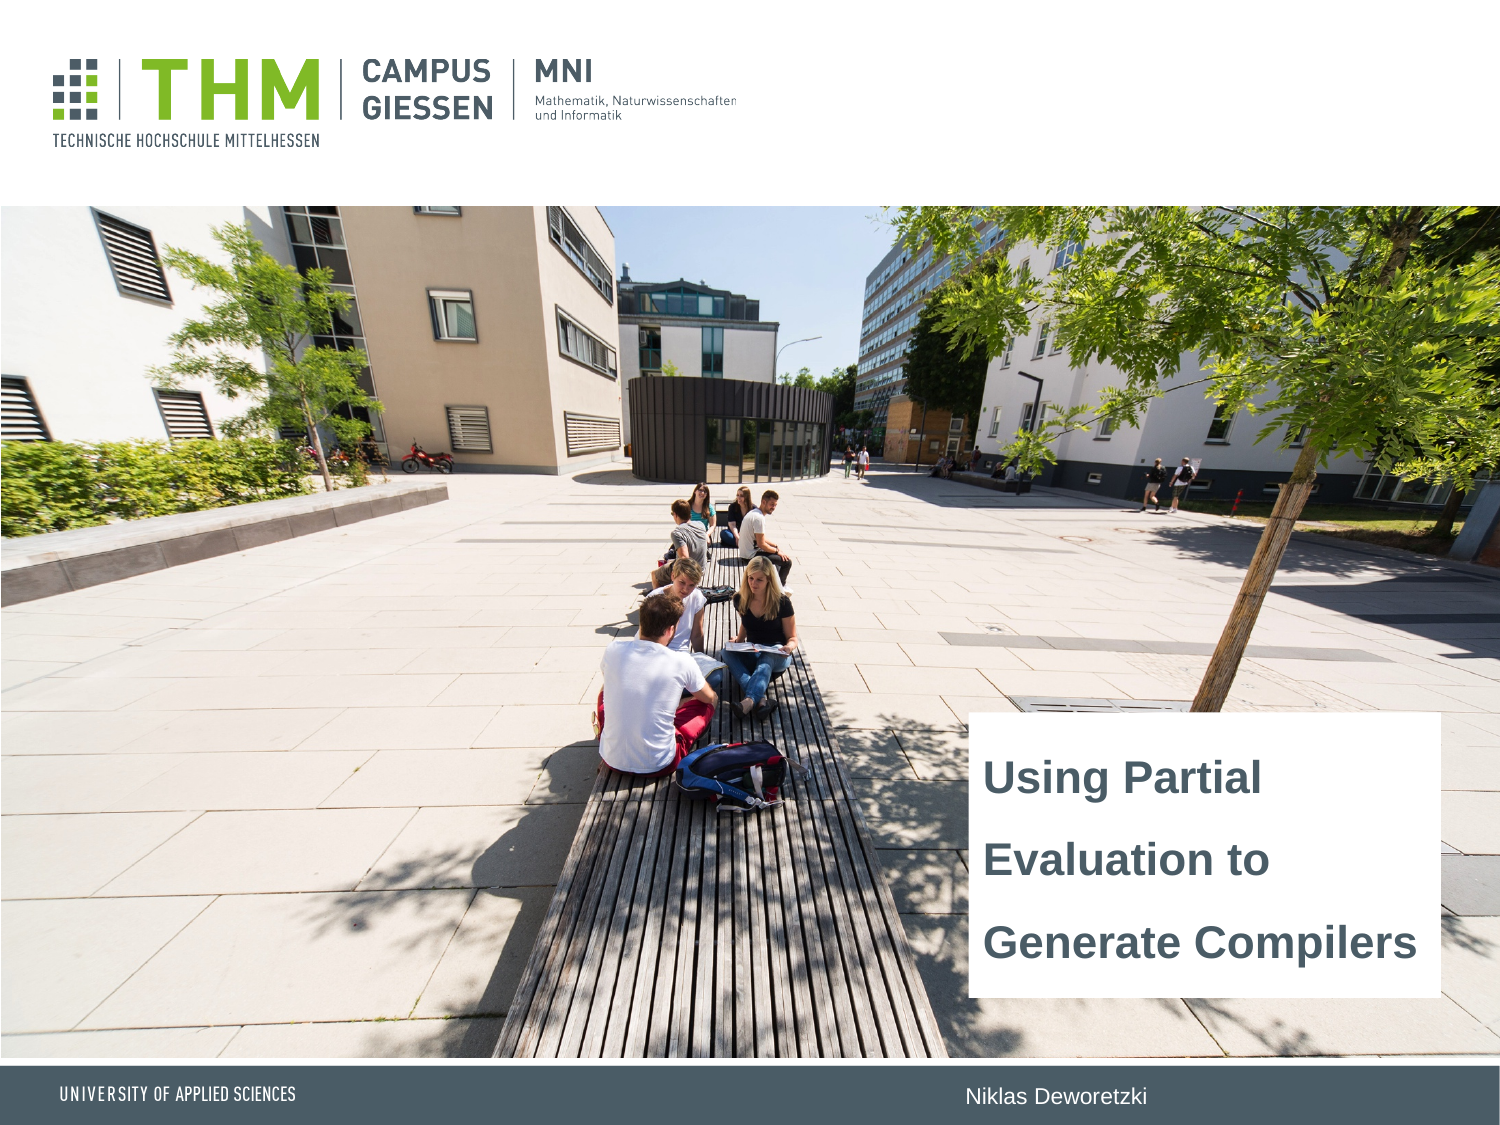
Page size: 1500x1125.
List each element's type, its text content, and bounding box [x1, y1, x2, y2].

picture [1, 206, 1500, 1058]
picture [59, 1083, 296, 1105]
picture [53, 59, 736, 147]
list Using Partial Evaluation to Generate Compilers [982, 749, 1471, 976]
